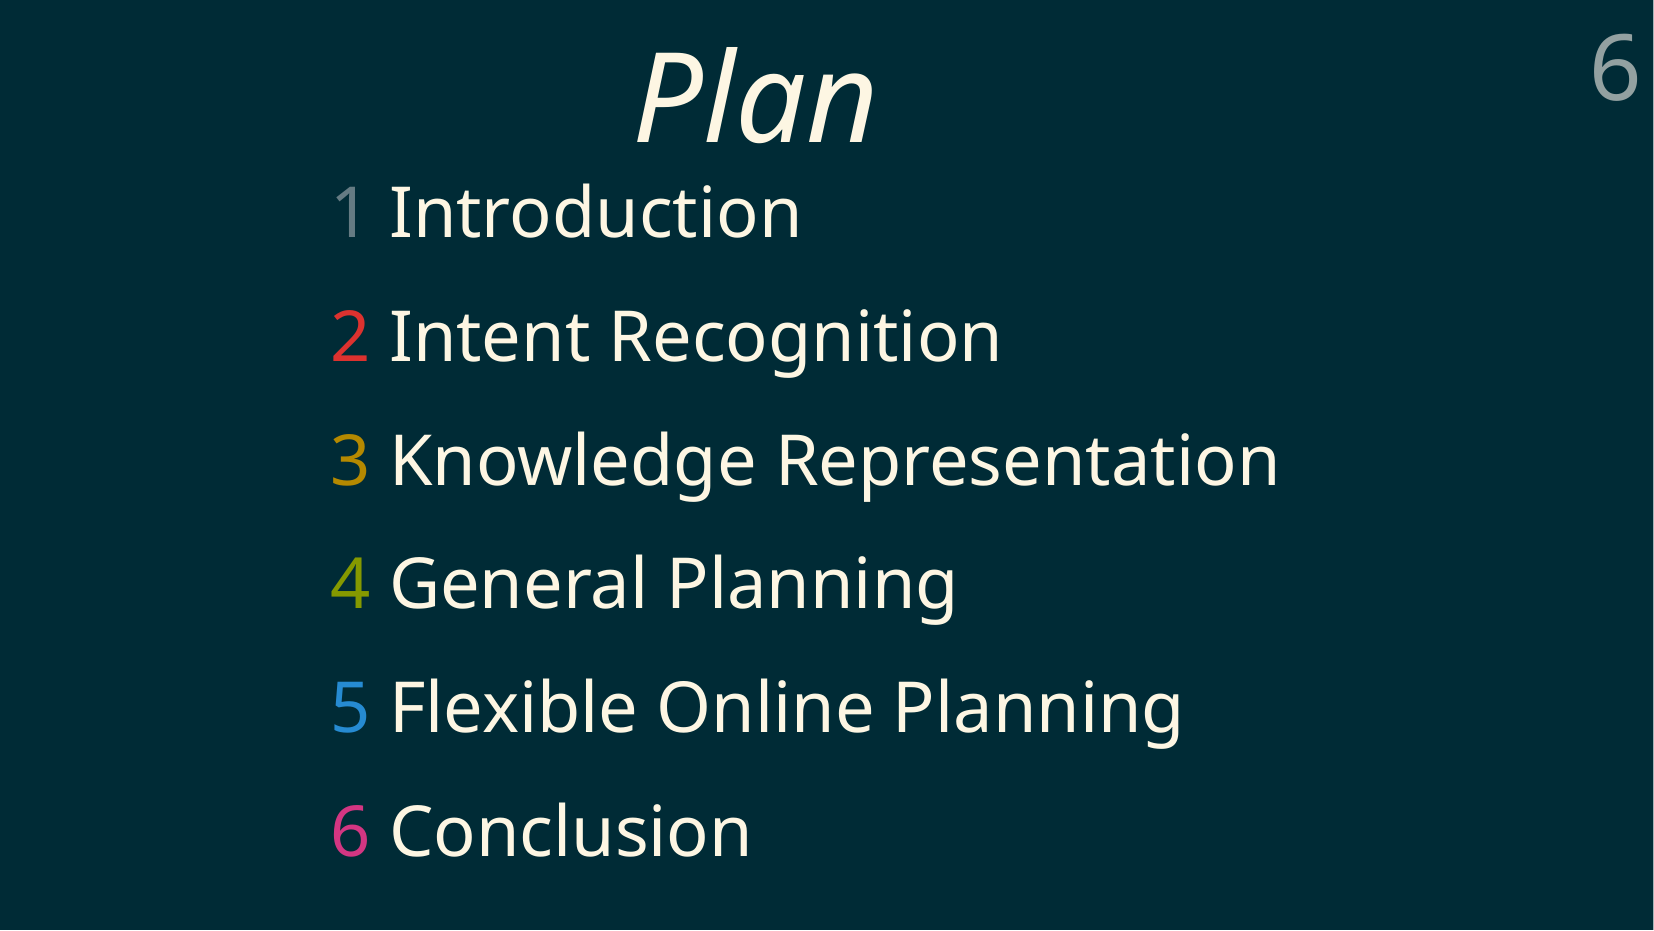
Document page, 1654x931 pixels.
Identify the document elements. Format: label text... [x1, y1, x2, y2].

title Plan [11, 8, 1501, 162]
list 1 Introduction 2 Intent Recognition 3 Knowledge Representation 4 General Planning 5 Flexible Online Planning 6 Conclusion [330, 162, 1394, 880]
